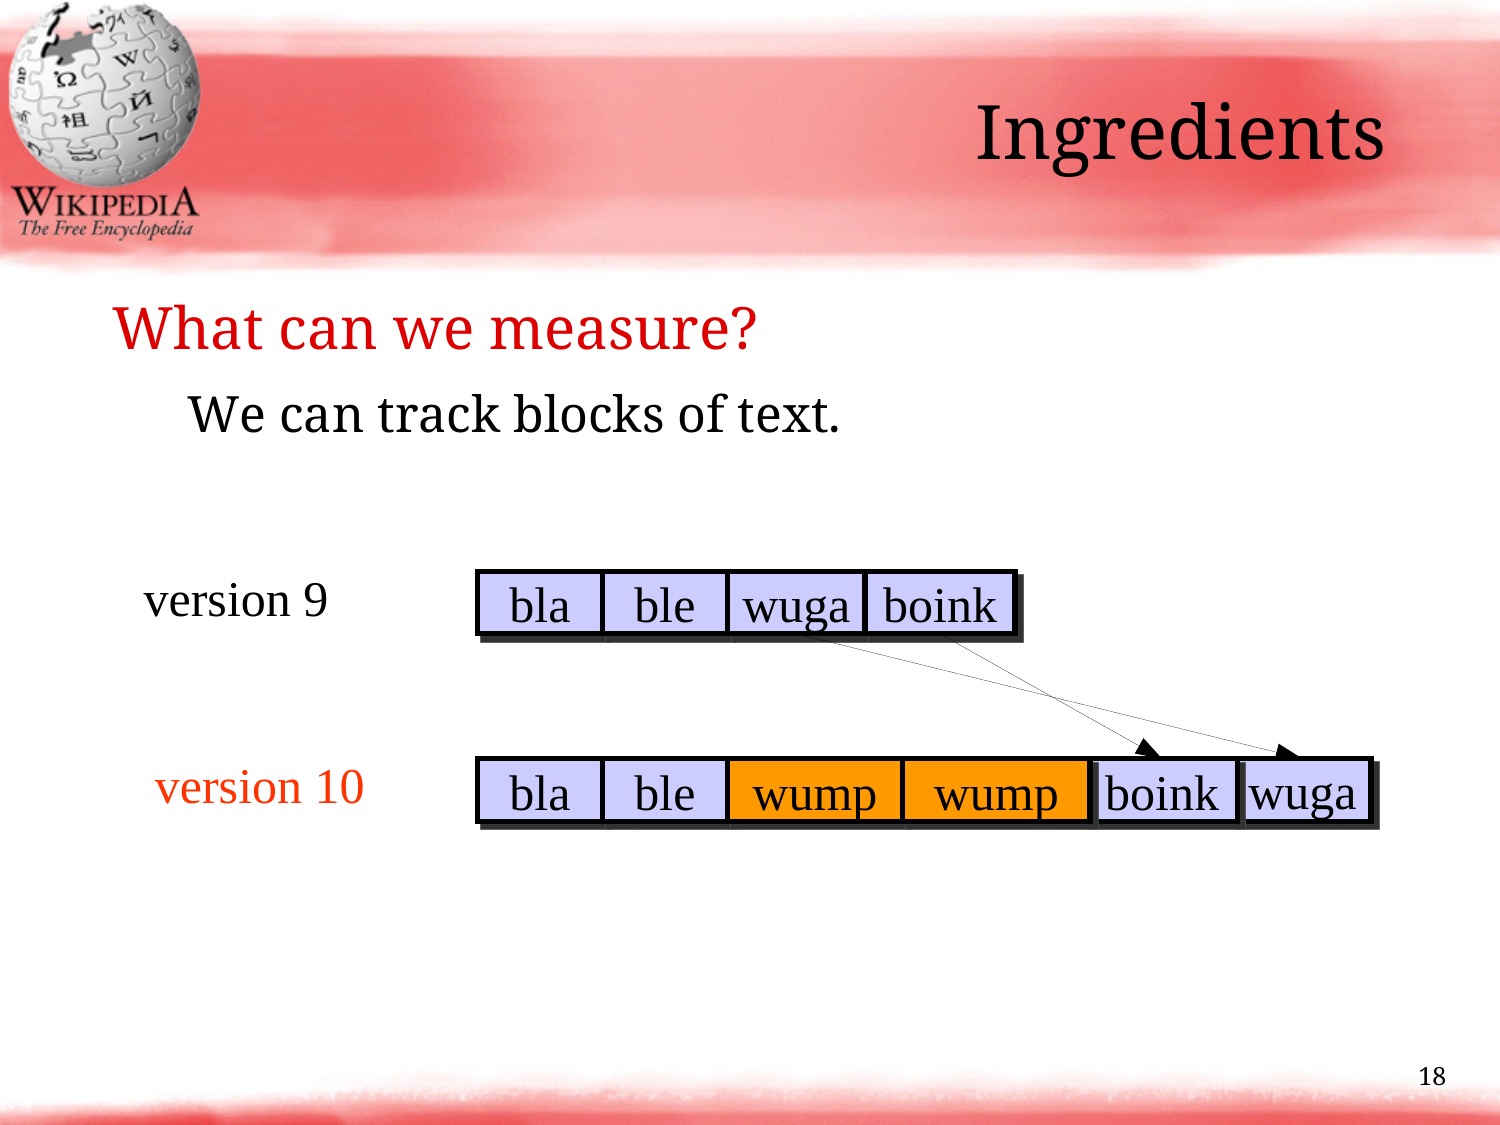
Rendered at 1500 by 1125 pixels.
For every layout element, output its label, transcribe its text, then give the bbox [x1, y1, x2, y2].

text_box version 10 [140, 746, 380, 822]
text_box bla [477, 758, 602, 822]
text_box wump [902, 758, 1091, 822]
text_box boink [865, 571, 1016, 634]
text_box ble [602, 571, 727, 634]
title Ingredients [112, 44, 1387, 217]
text_box bla [477, 571, 602, 634]
text_box wuga [727, 571, 865, 634]
text_box boink [1091, 758, 1238, 822]
list What can we measure? We can track blocks of text. [112, 287, 1387, 1035]
picture [0, 0, 1500, 1125]
text_box wuga [1238, 758, 1372, 822]
text_box wump [727, 758, 902, 822]
text_box version 9 [128, 558, 344, 635]
text_box ble [602, 758, 727, 822]
